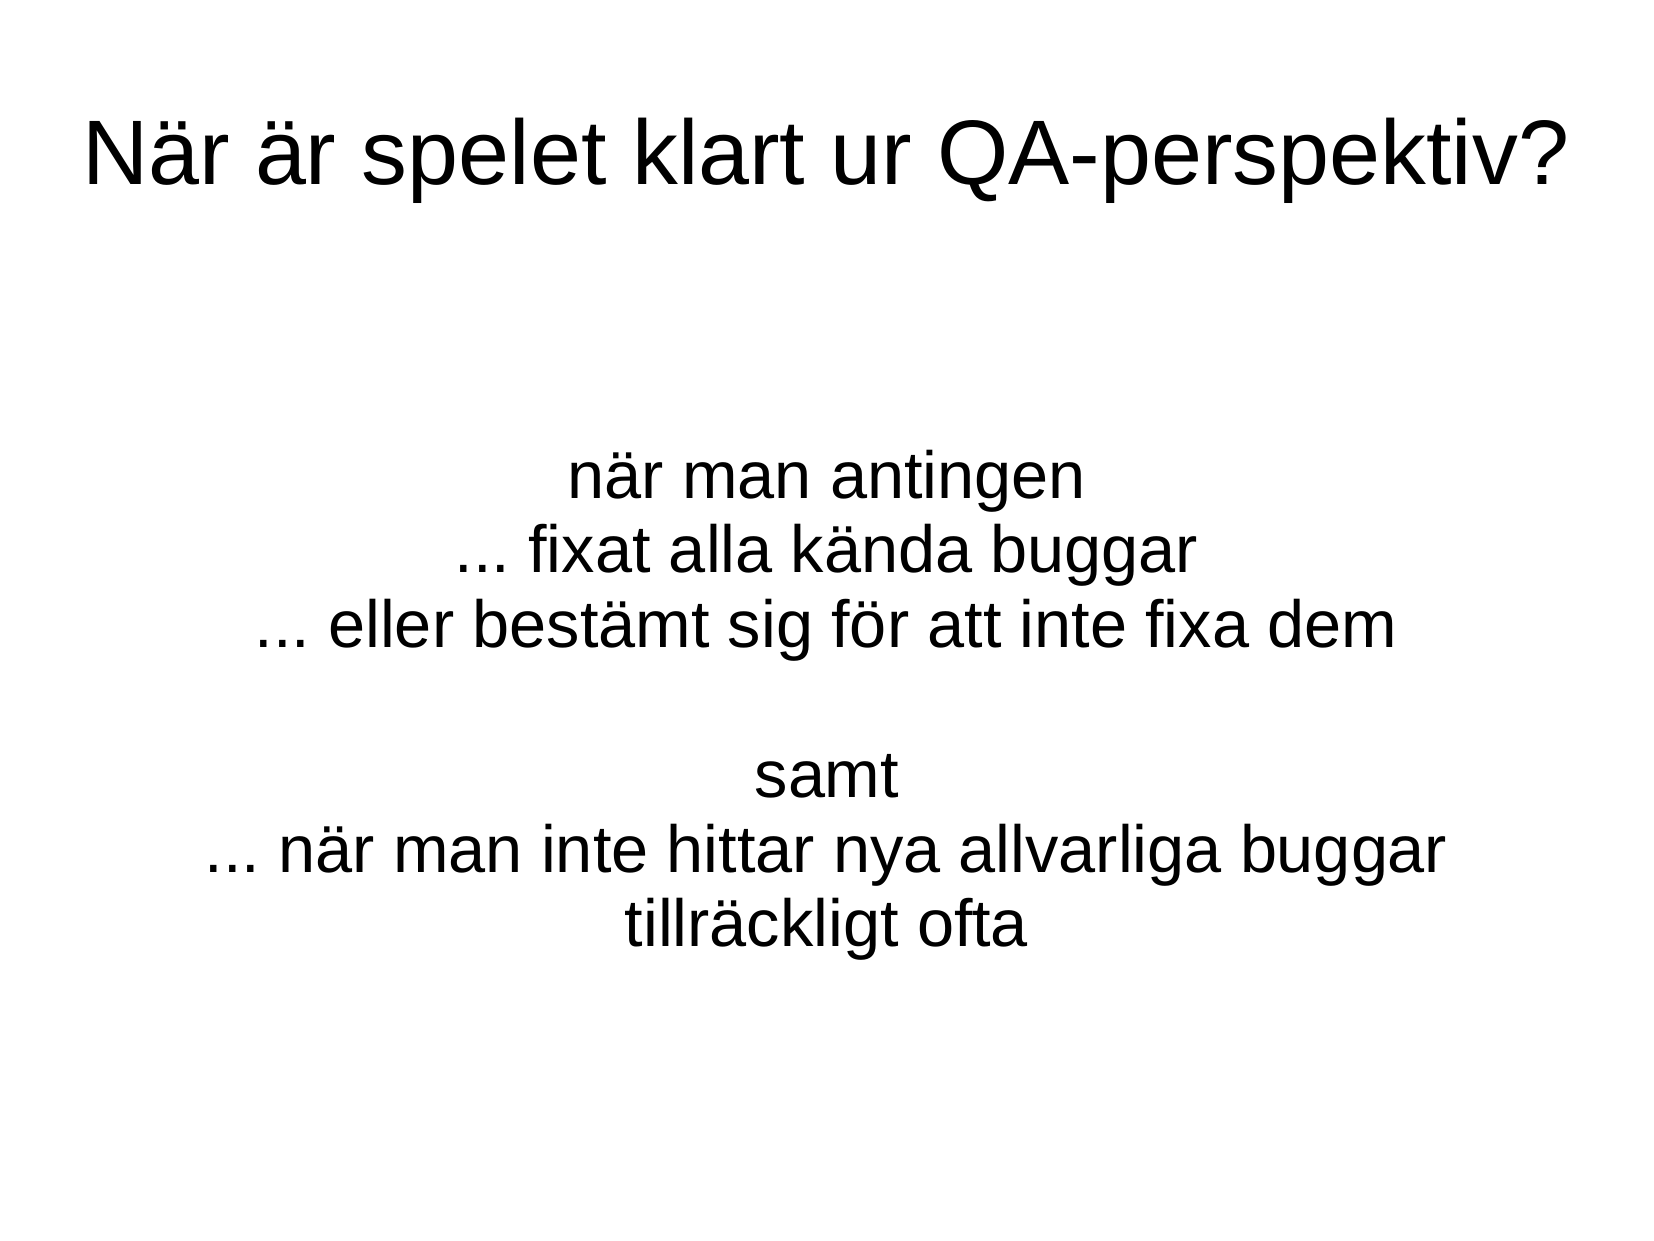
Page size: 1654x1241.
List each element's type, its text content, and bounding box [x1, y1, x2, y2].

subtitle när man antingen ... fixat alla kända buggar ... eller bestämt sig för att inte fixa dem samt ... när man inte hittar nya allvarliga buggar tillräckligt ofta [82, 290, 1571, 1109]
title När är spelet klart ur QA-perspektiv? [29, 49, 1625, 257]
